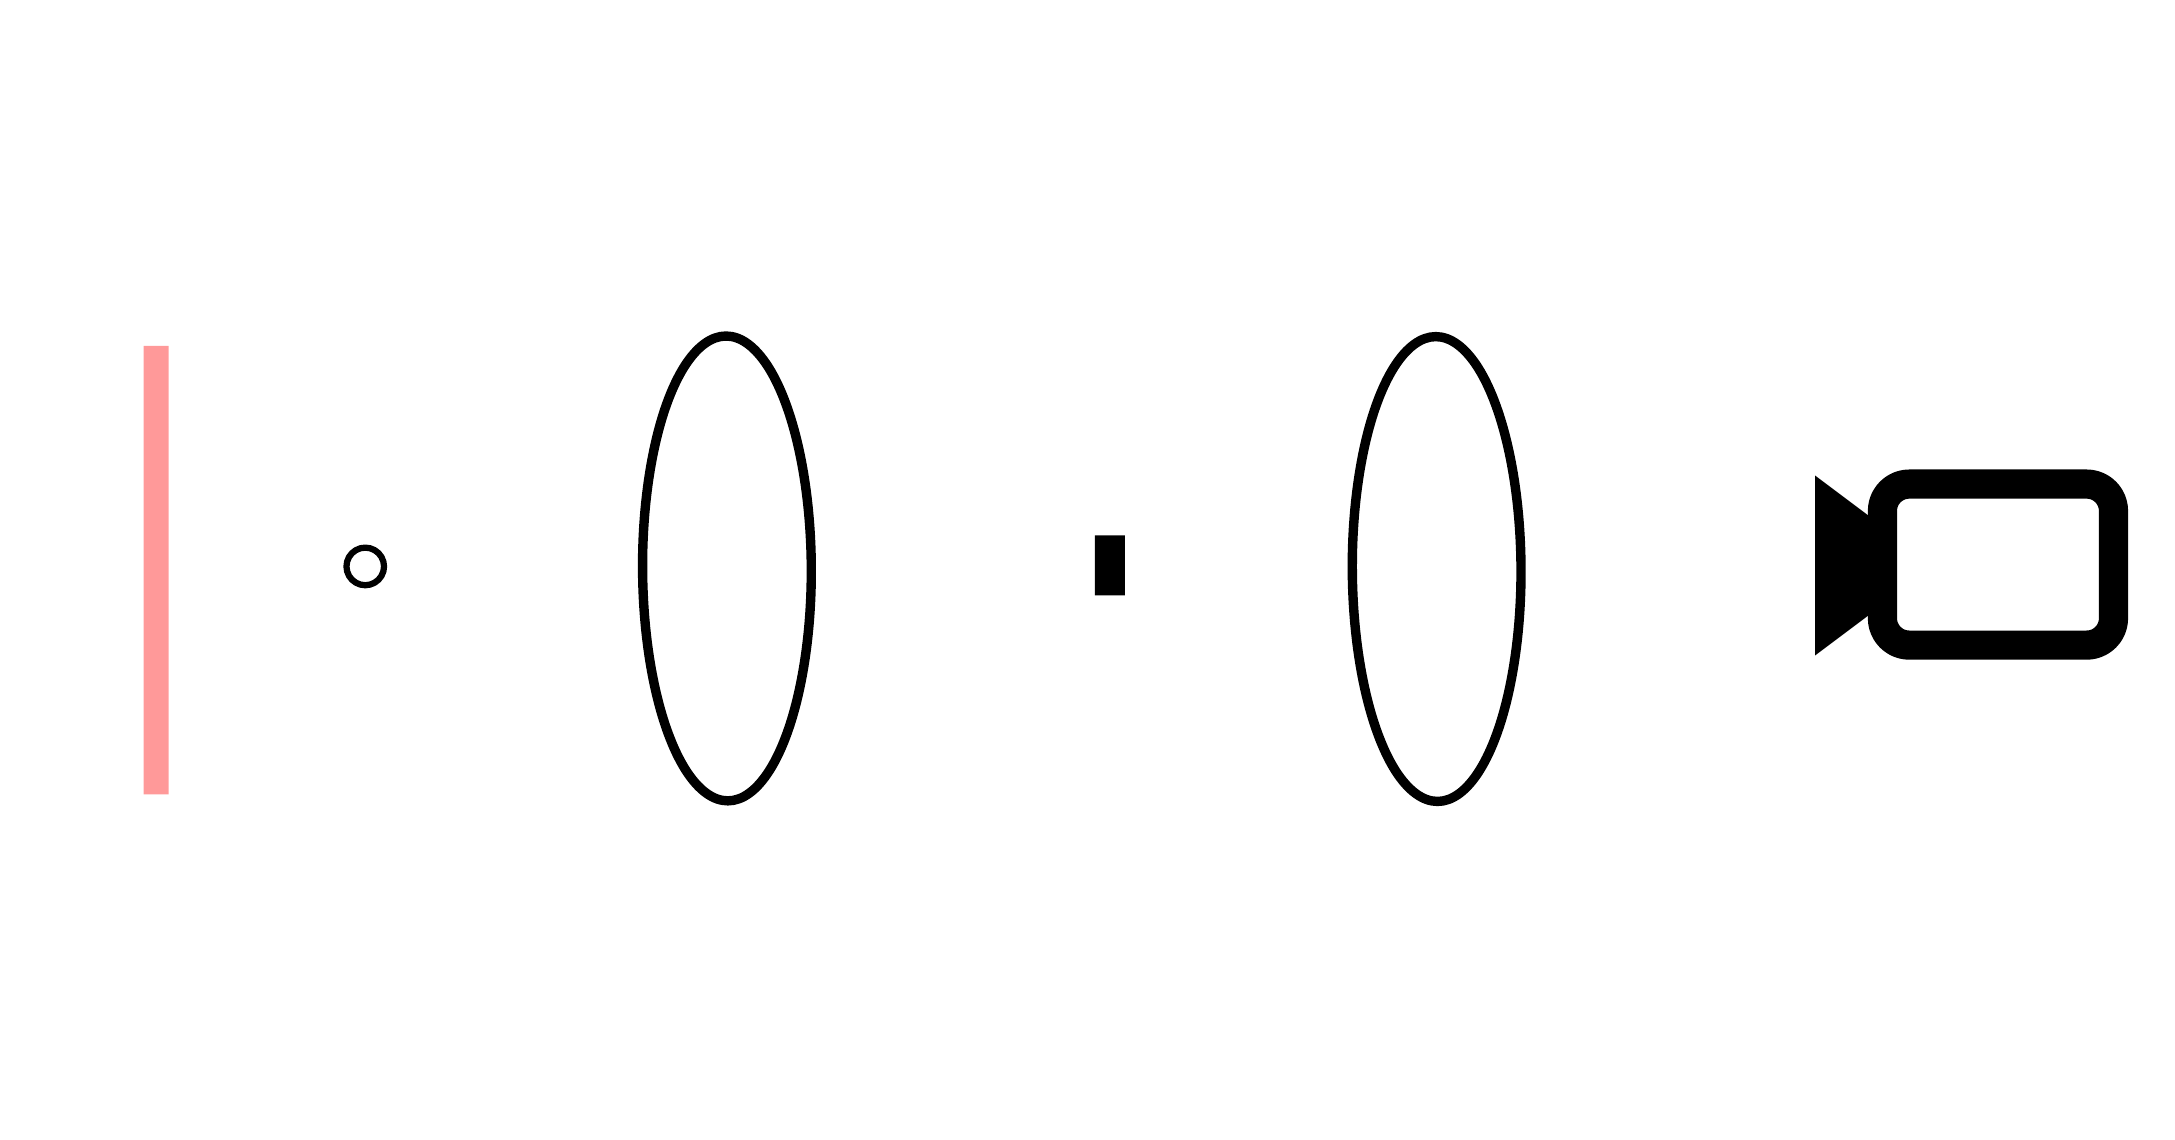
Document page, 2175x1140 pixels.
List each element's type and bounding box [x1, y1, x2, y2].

text_box [1815, 475, 1876, 656]
text_box [1352, 336, 1522, 802]
text_box [1094, 535, 1125, 596]
text_box [642, 336, 812, 801]
text_box [1882, 484, 2114, 646]
